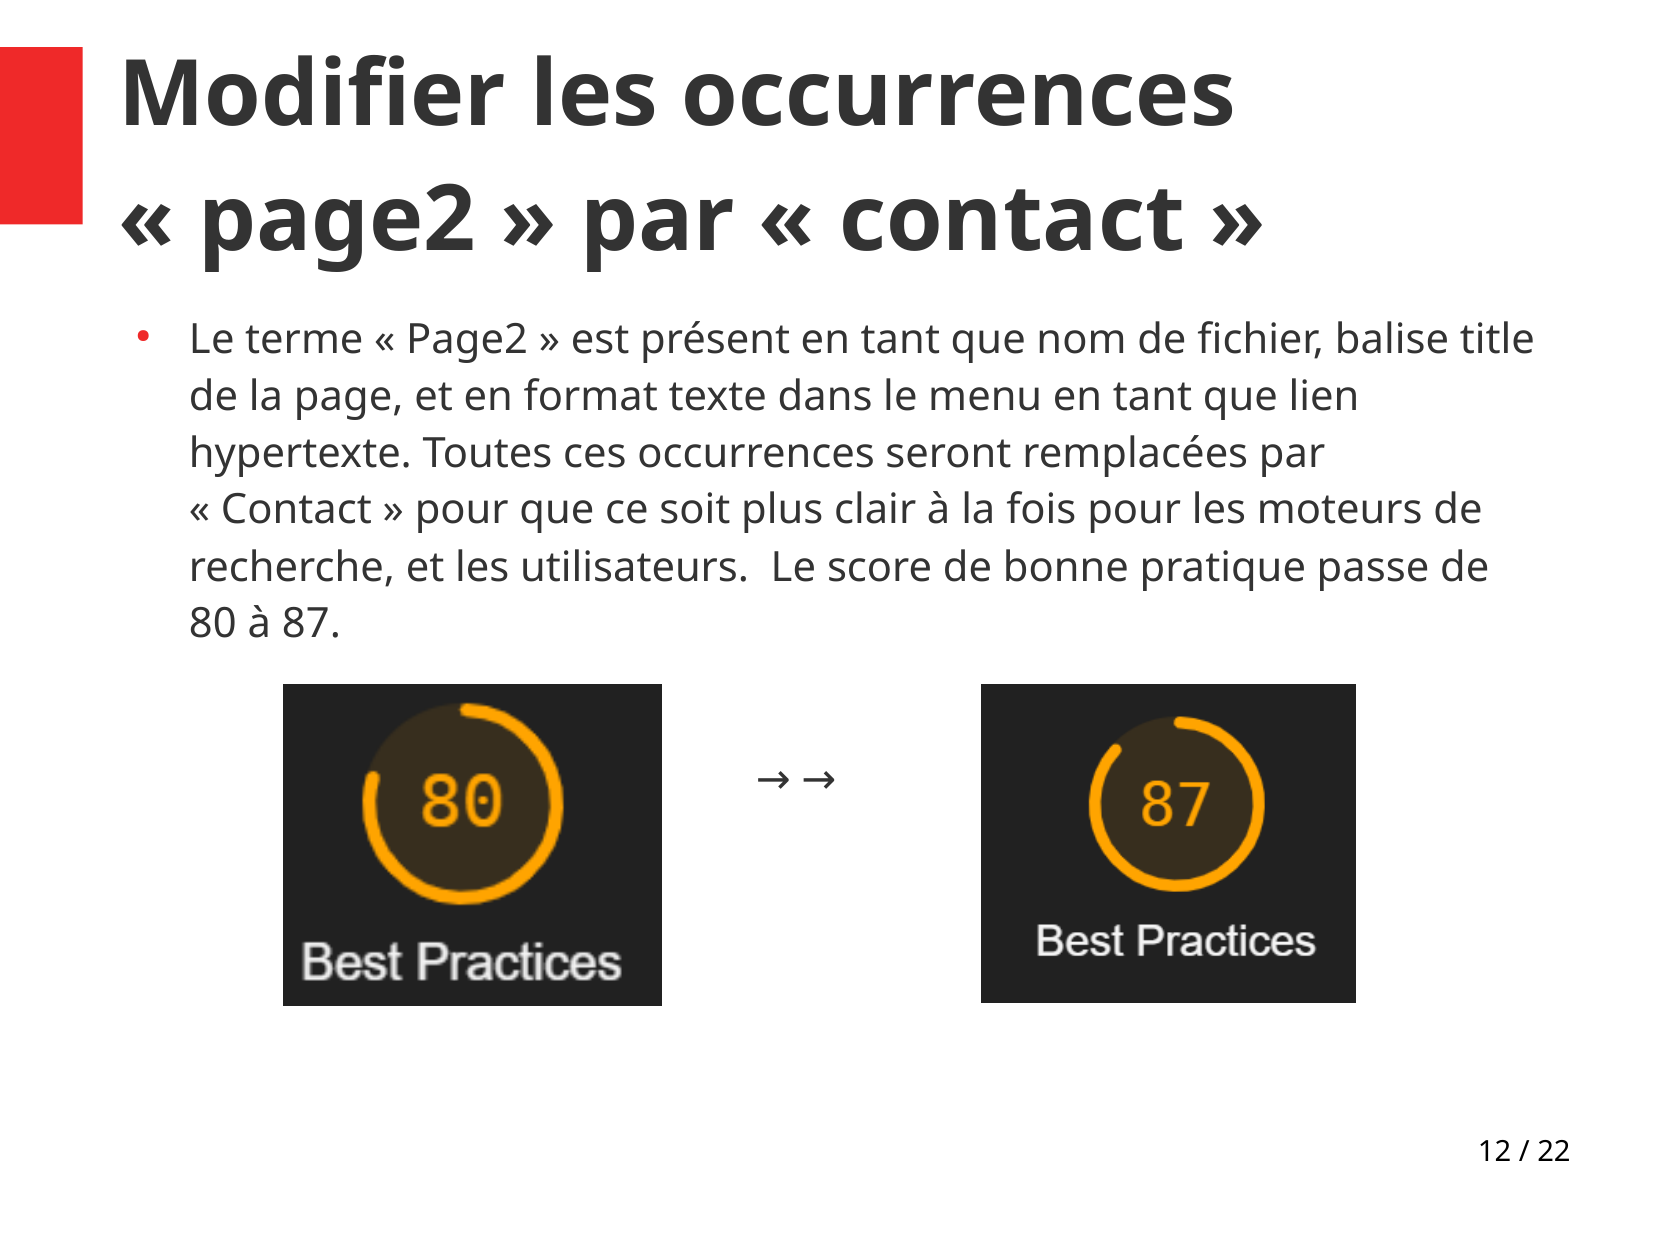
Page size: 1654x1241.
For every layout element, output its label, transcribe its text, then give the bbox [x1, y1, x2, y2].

picture [283, 684, 662, 1006]
list Le terme « Page2 » est présent en tant que nom de fichier, balise title de la page, et en format texte dans le menu en tant que lien hypertexte. Toutes ces occurrences seront remplacées par « Contact » pour que ce soit plus clair à la fois pour les moteurs de recherche, et les utilisateurs. Le score de bonne pratique passe de 80 à 87. → → [118, 308, 1536, 1028]
picture [981, 684, 1356, 1004]
title Modifier les occurrences « page2 » par « contact » [118, 27, 1571, 278]
